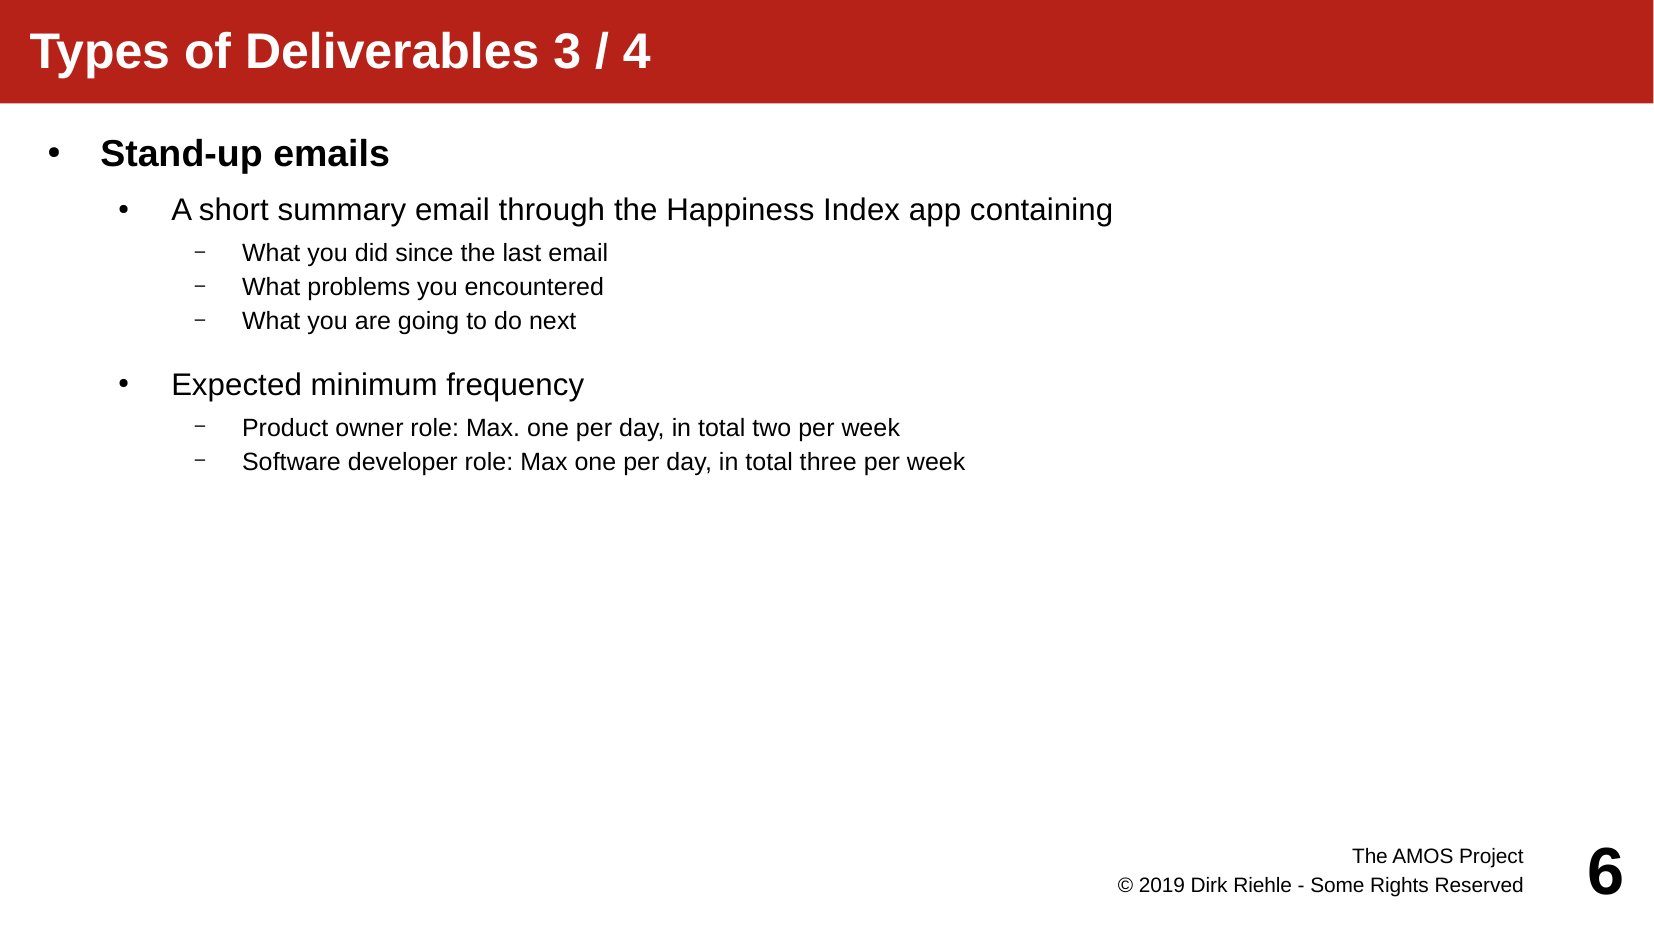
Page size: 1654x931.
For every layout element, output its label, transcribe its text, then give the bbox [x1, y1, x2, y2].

list Stand-up emails A short summary email through the Happiness Index app containing What you did since the last email What problems you encountered What you are going to do next Expected minimum frequency Product owner role: Max. one per day, in total two per week Software developer role: Max one per day, in total three per week [29, 132, 1625, 798]
title Types of Deliverables 3 / 4 [0, 0, 1654, 104]
